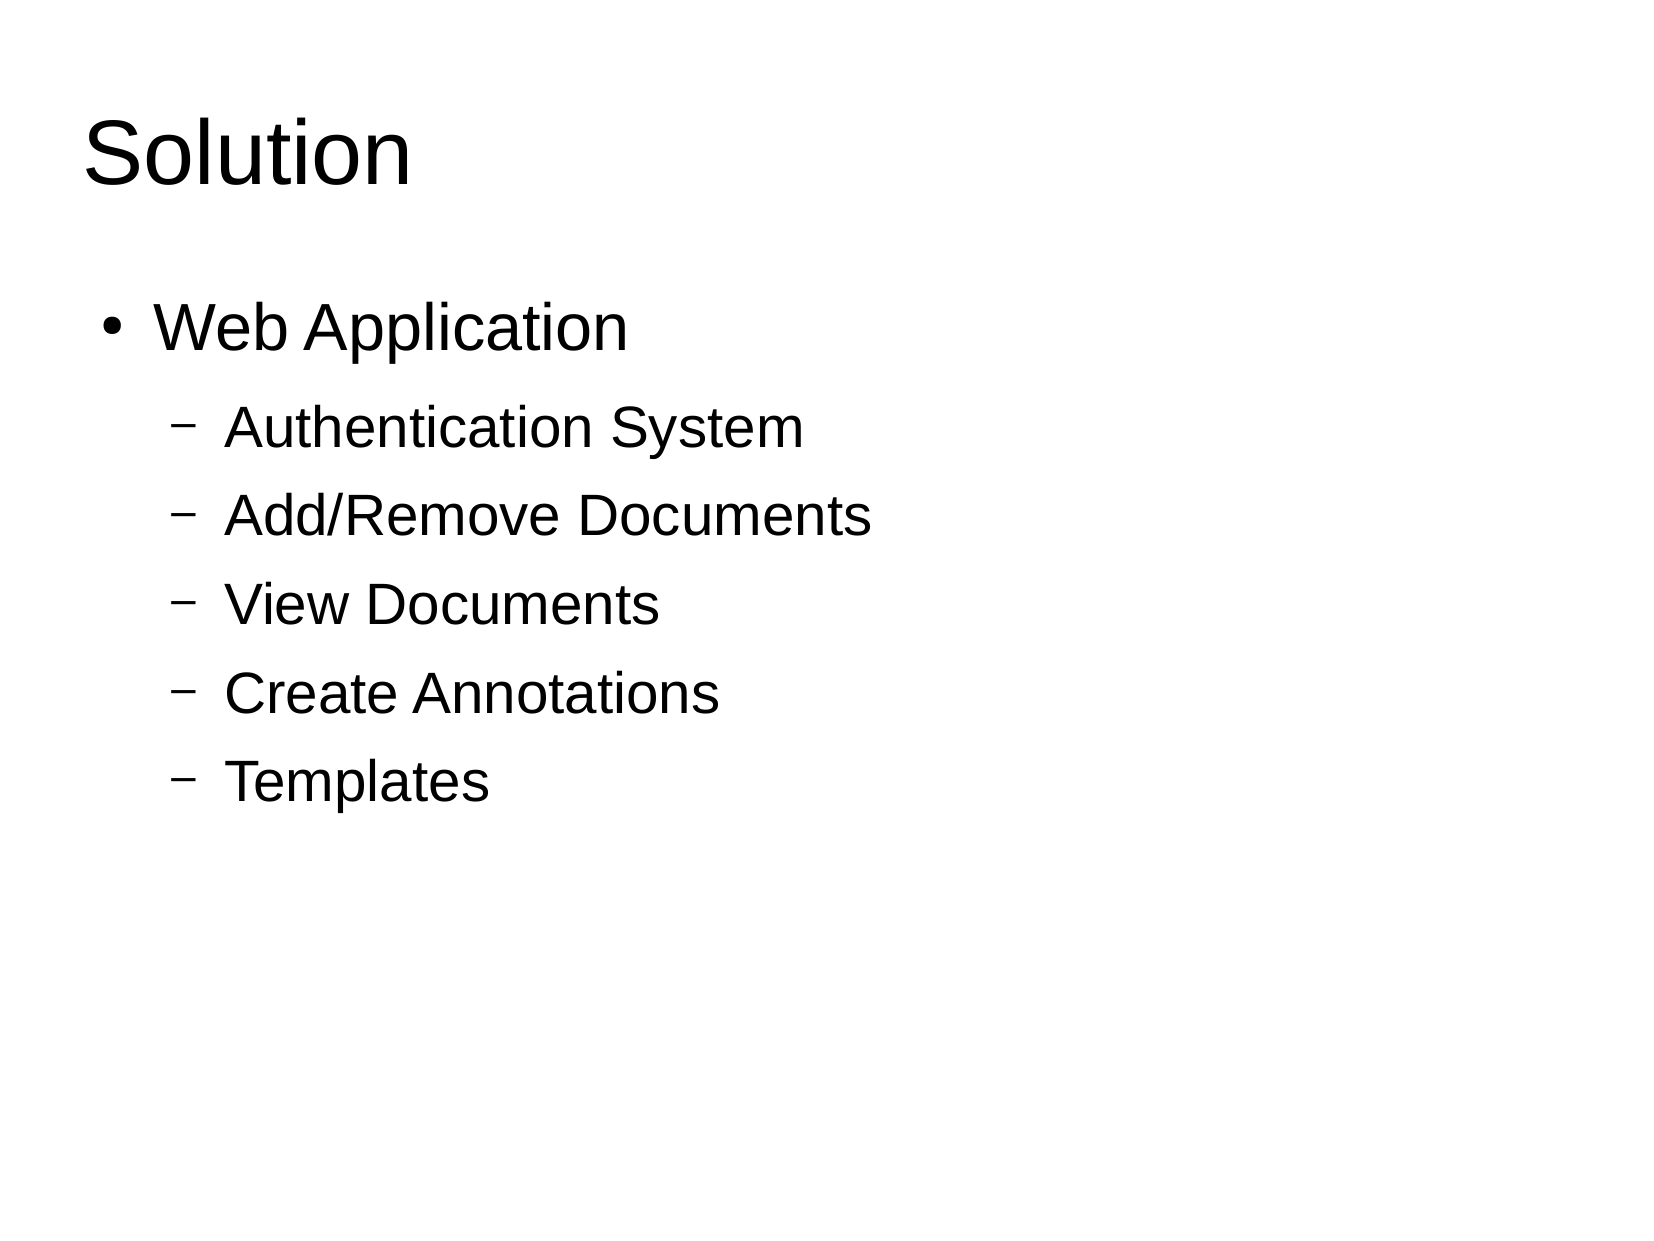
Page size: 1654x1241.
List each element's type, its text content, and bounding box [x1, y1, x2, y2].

title Solution [82, 49, 1571, 257]
list Web Application Authentication System Add/Remove Documents View Documents Create Annotations Templates [82, 290, 1571, 1010]
